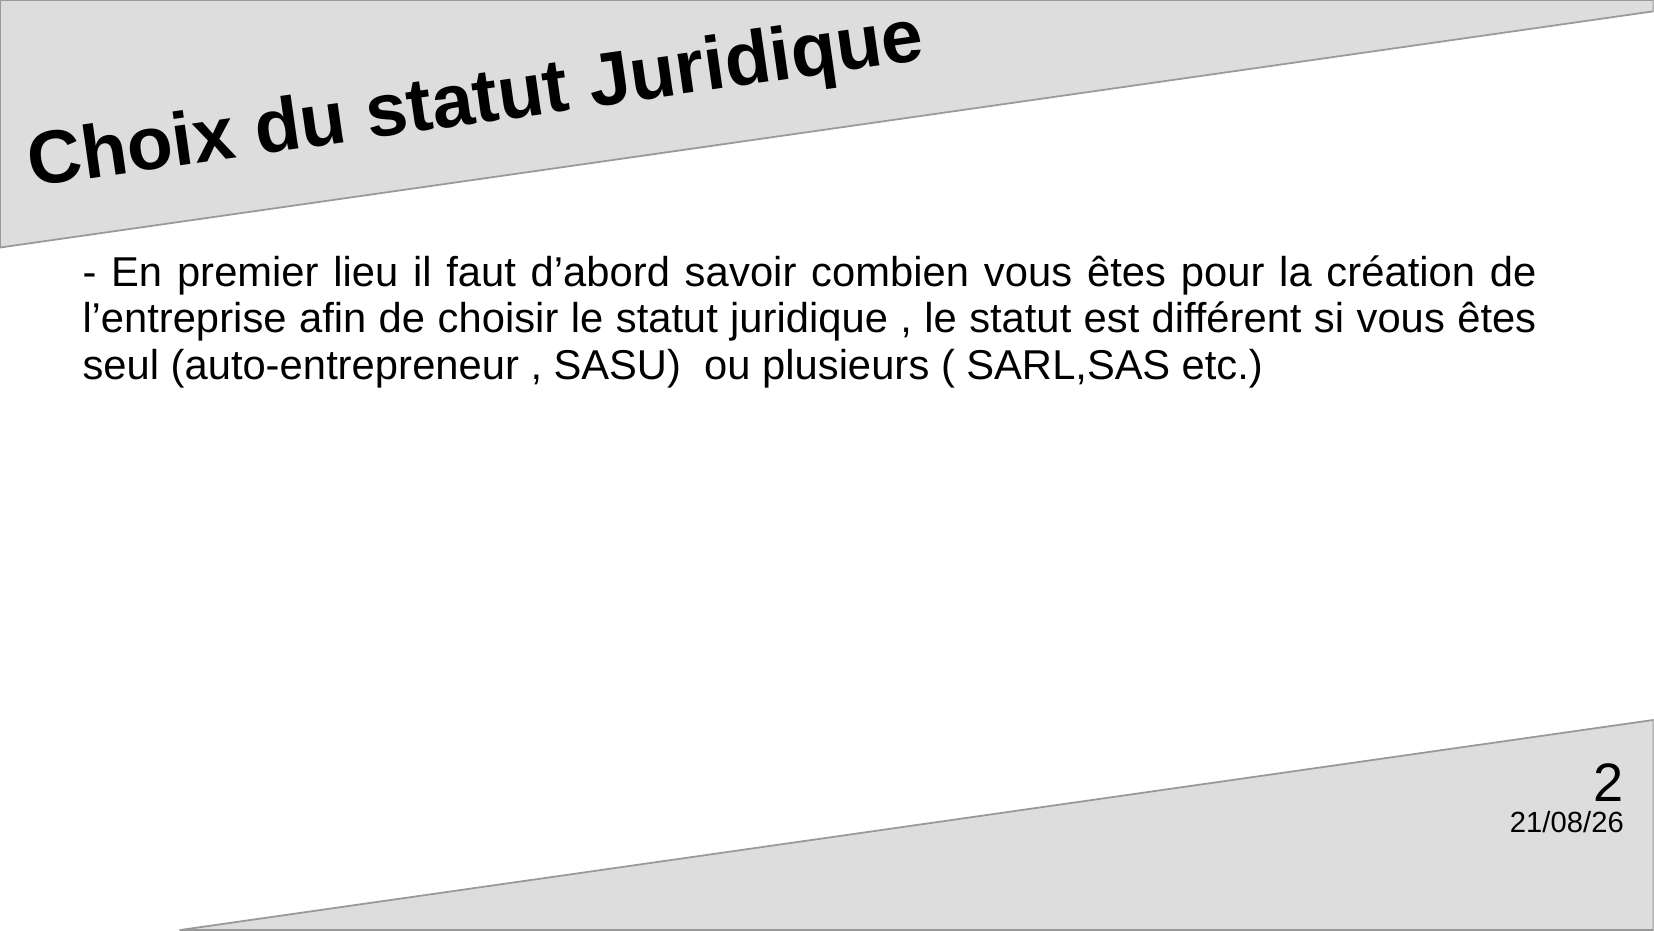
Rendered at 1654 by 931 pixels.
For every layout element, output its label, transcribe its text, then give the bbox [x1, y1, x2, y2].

title Choix du statut Juridique [16, 0, 1501, 239]
list - En premier lieu il faut d’abord savoir combien vous êtes pour la création de l’entreprise afin de choisir le statut juridique , le statut est différent si vous êtes seul (auto-entrepreneur , SASU) ou plusieurs ( SARL,SAS etc.) [82, 248, 1538, 789]
